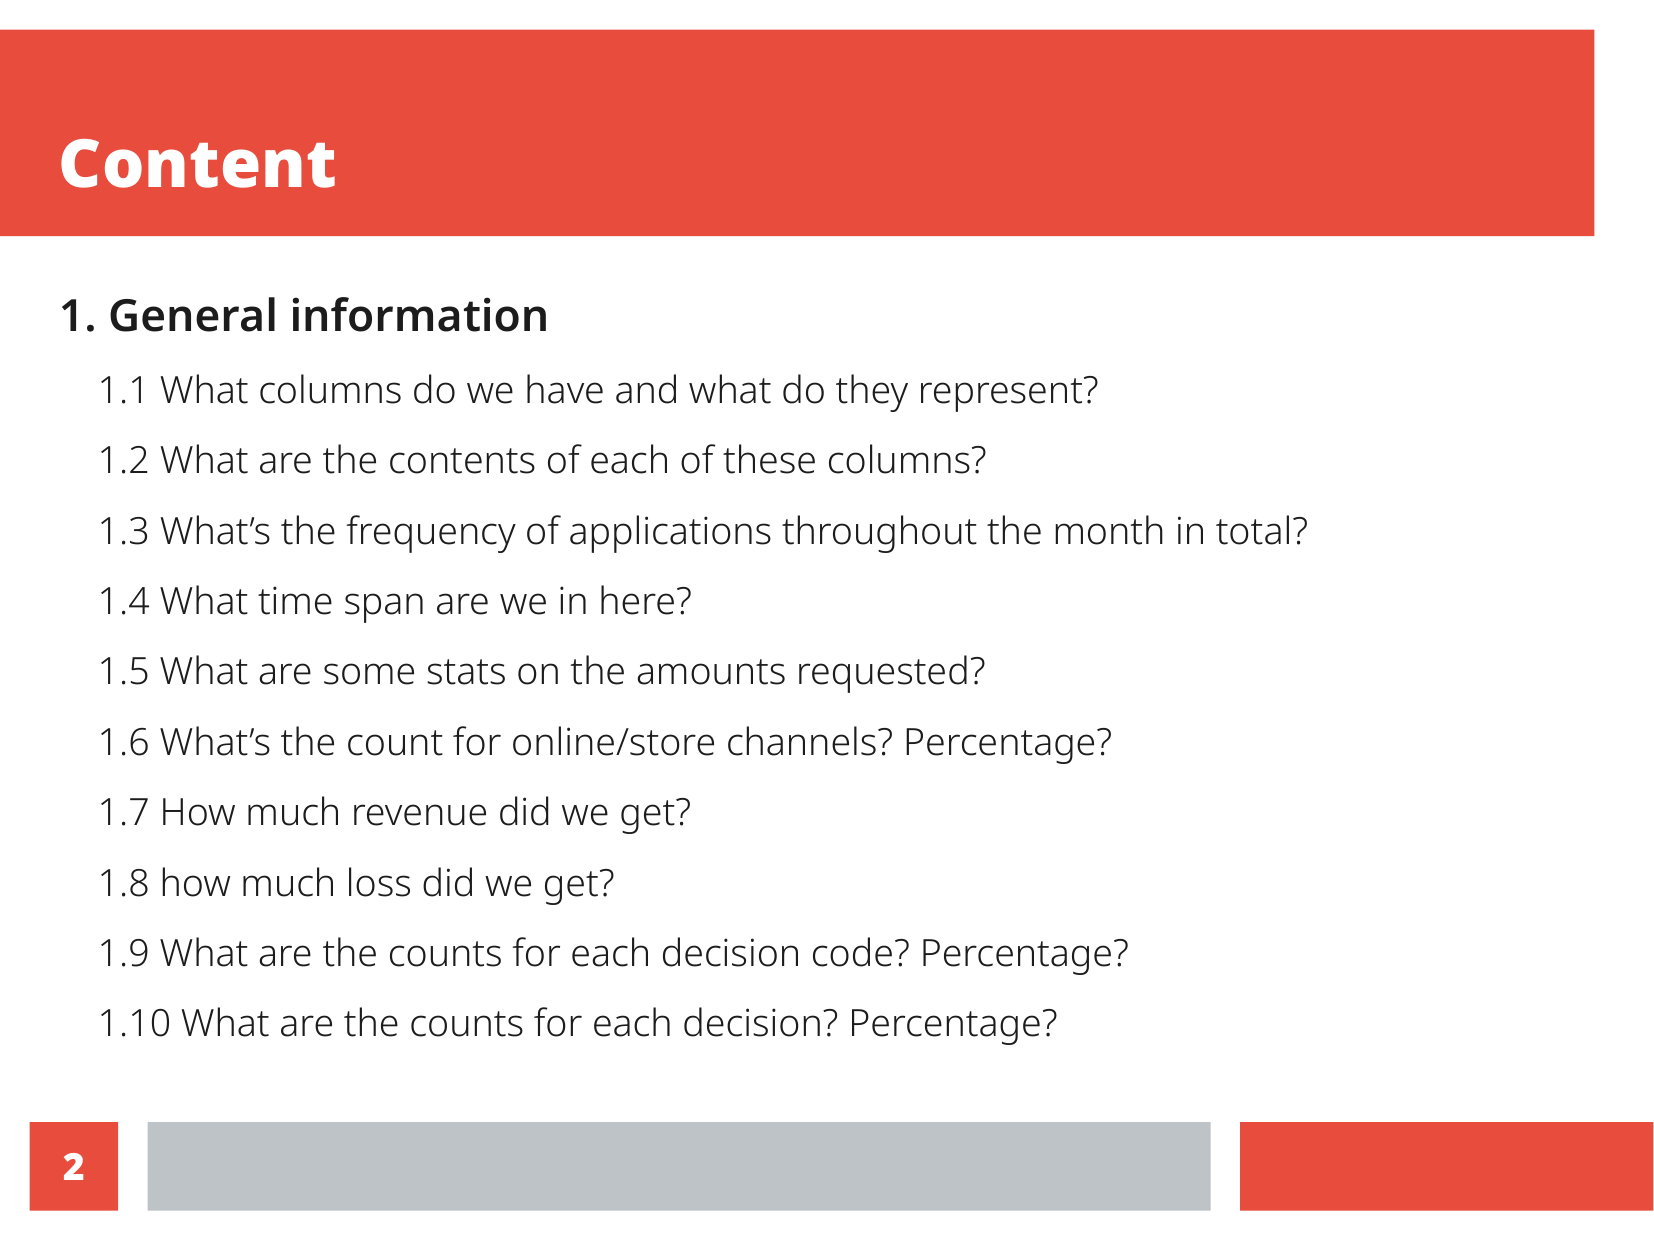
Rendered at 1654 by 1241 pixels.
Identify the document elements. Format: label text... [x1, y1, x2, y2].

title Content [59, 59, 1595, 207]
list 1. General information 1.1 What columns do we have and what do they represent? 1.2 What are the contents of each of these columns? 1.3 What’s the frequency of applications throughout the month in total? 1.4 What time span are we in here? 1.5 What are some stats on the amounts requested? 1.6 What’s the count for online/store channels? Percentage? 1.7 How much revenue did we get? 1.8 how much loss did we get? 1.9 What are the counts for each decision code? Percentage? 1.10 What are the counts for each decision? Percentage? [59, 283, 1565, 1052]
